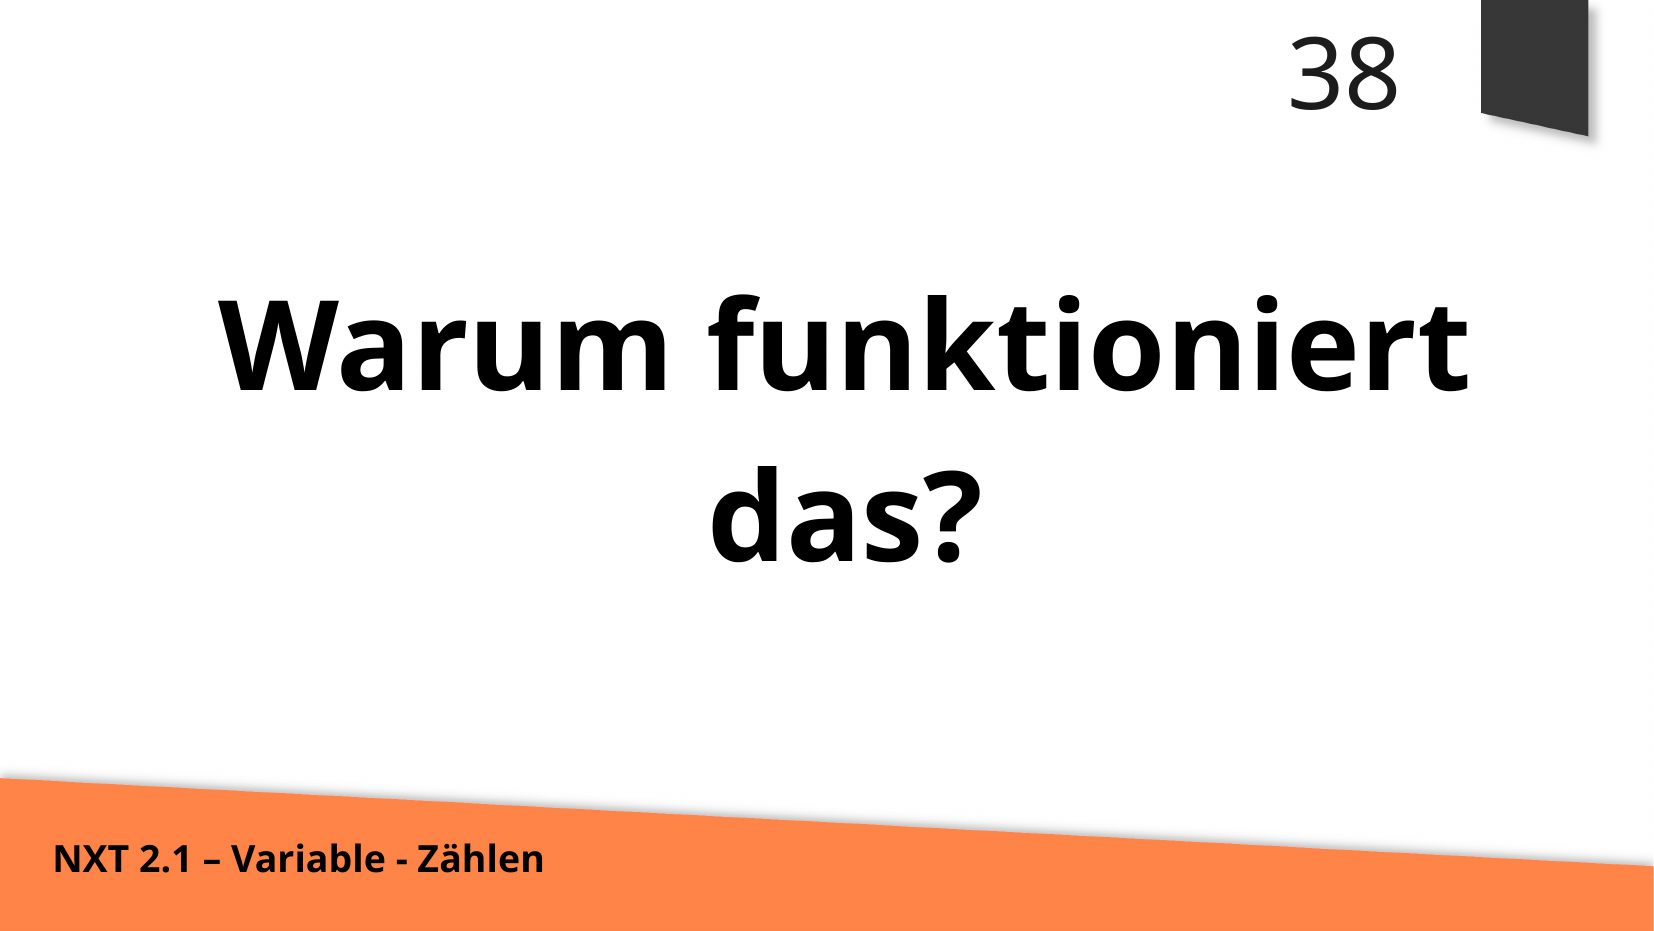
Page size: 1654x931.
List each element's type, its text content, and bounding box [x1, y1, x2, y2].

text_box <Foliennummer> [1463, 0, 1602, 157]
picture [0, 0, 1654, 931]
text_box NXT 2.1 – Variable - Zählen [37, 825, 751, 901]
title Warum funktioniert das? [120, 263, 1501, 591]
